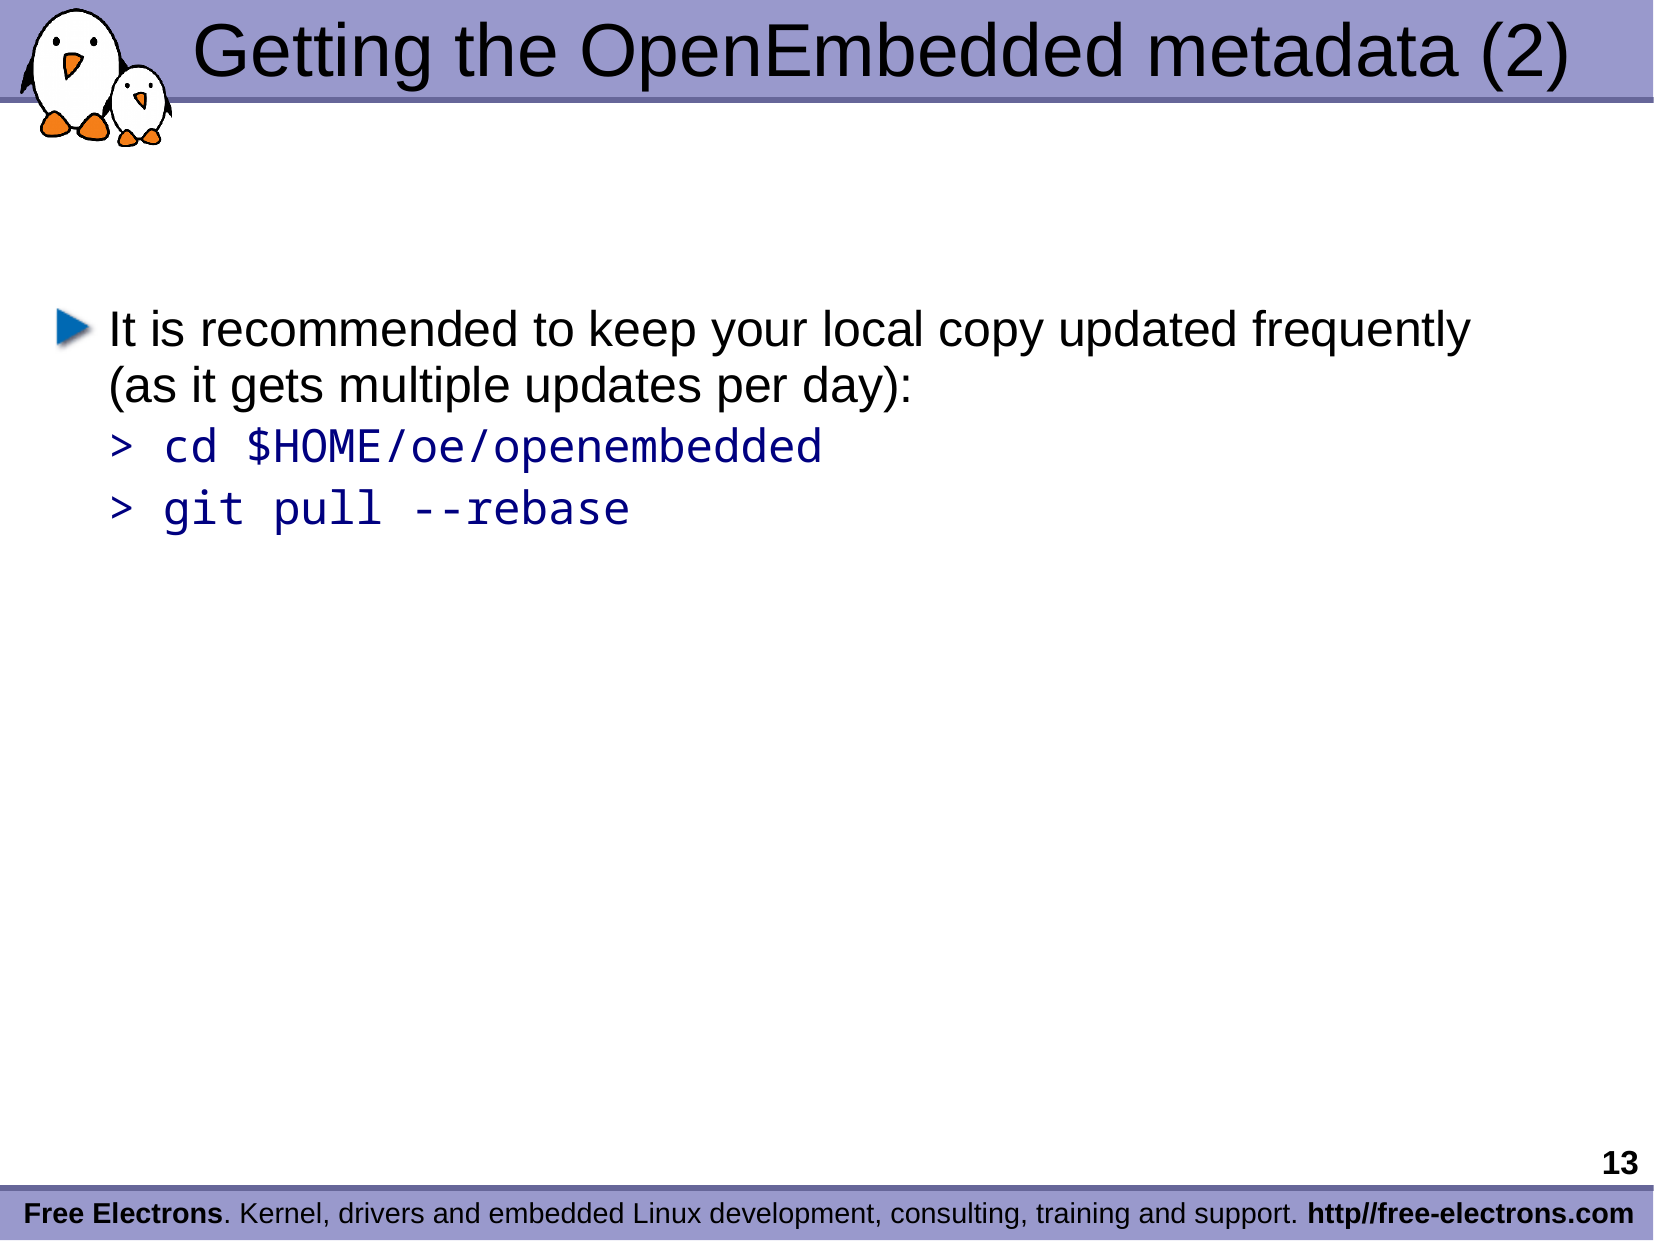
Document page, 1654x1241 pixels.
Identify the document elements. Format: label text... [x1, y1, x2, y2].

title Getting the OpenEmbedded metadata (2) [137, 0, 1628, 101]
list It is recommended to keep your local copy updated frequently (as it gets multiple updates per day): > cd $HOME/oe/openembedded > git pull --rebase [37, 218, 1605, 1069]
picture [20, 8, 172, 147]
